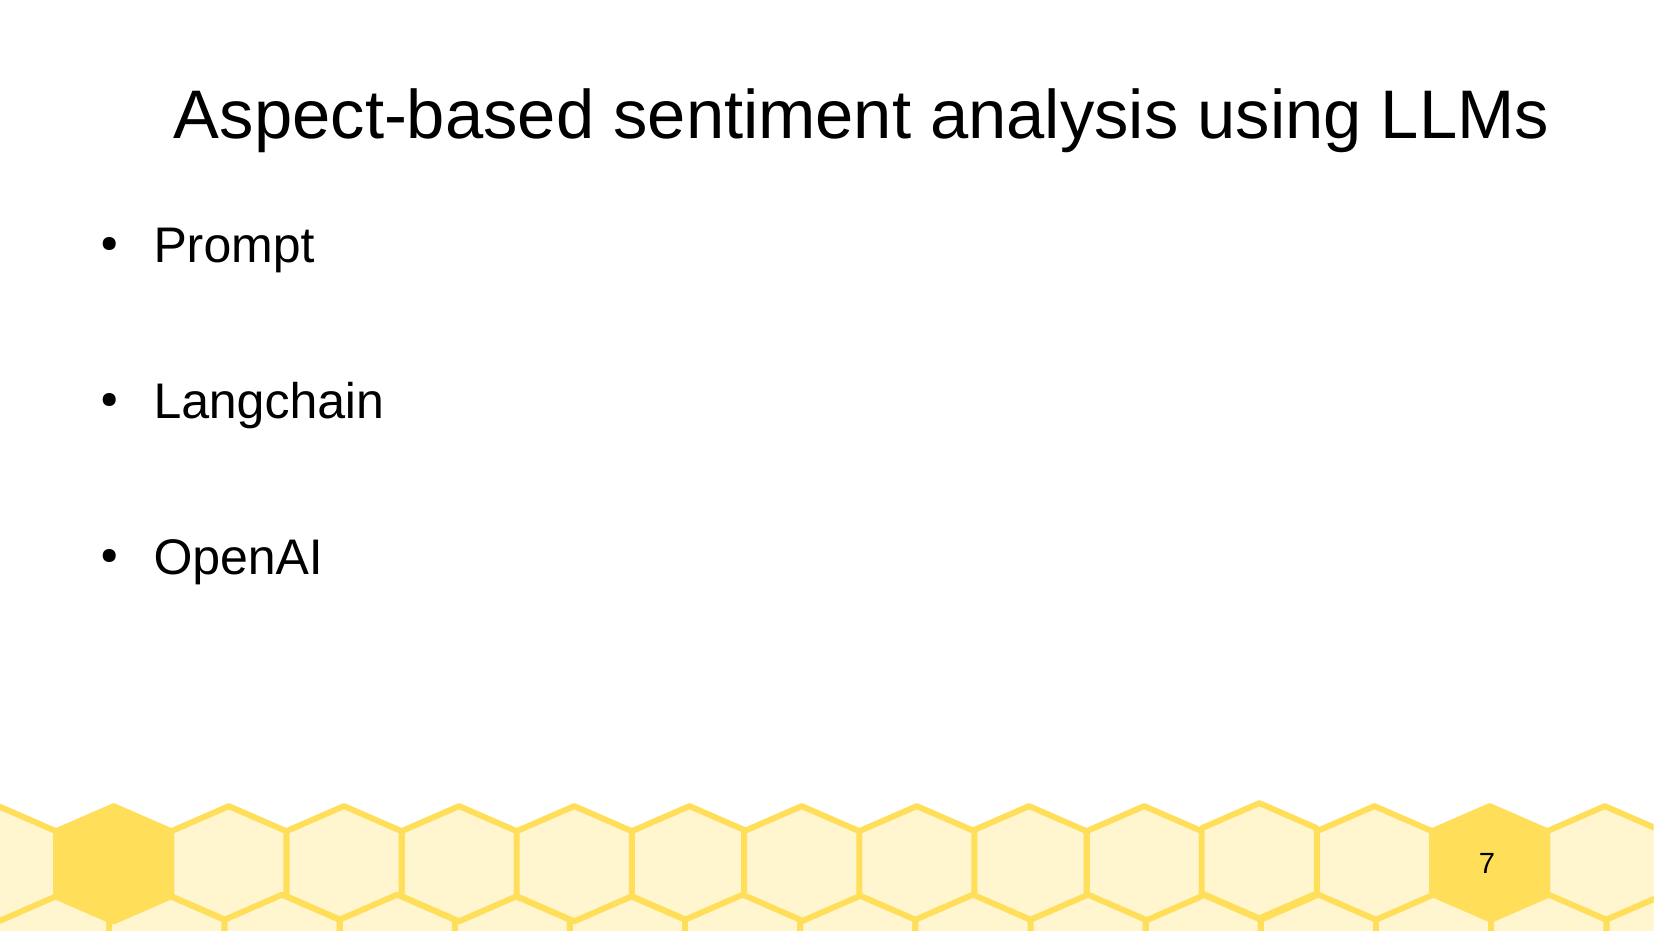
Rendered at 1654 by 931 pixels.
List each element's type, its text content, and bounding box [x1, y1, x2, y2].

title Aspect-based sentiment analysis using LLMs [82, 37, 1571, 193]
list Prompt Langchain OpenAI [82, 217, 1571, 758]
